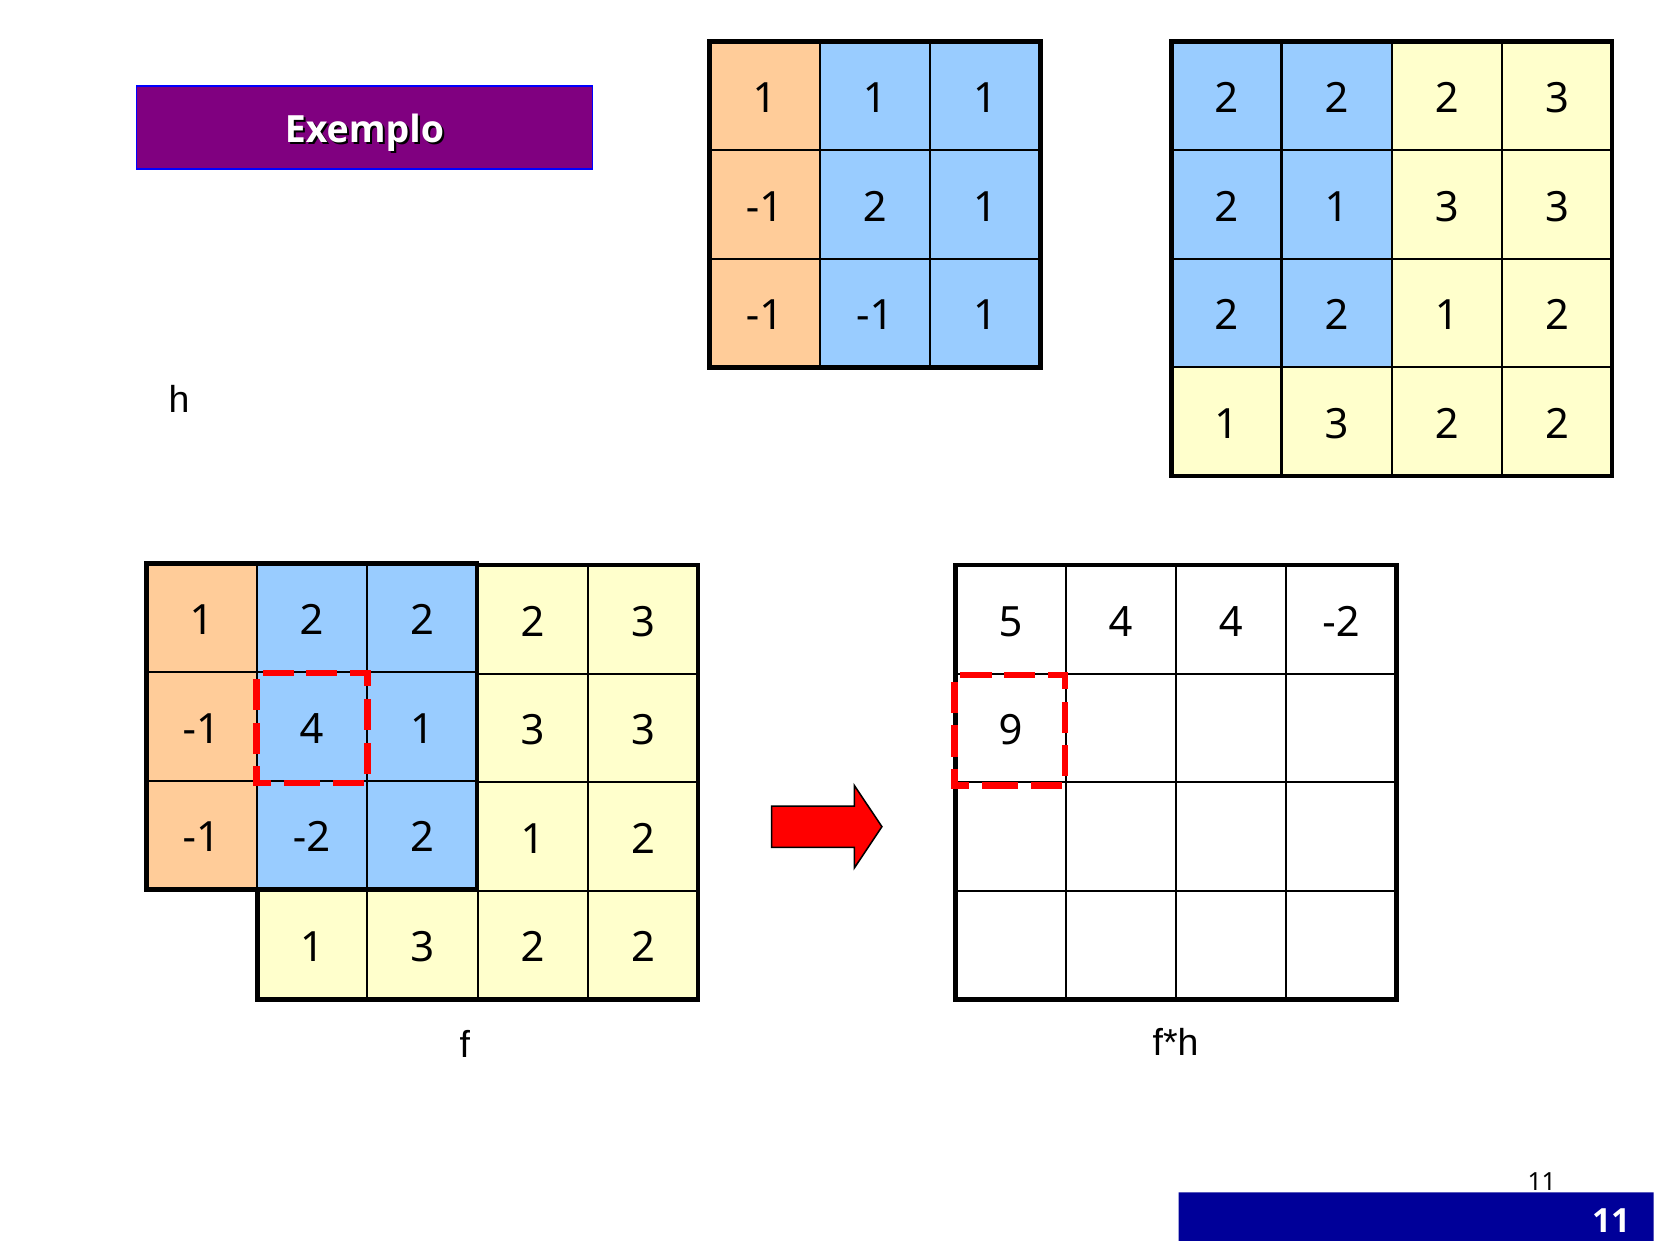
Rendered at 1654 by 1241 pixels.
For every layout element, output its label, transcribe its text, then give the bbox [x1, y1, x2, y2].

text_box -2 [258, 782, 366, 887]
text_box 1 [260, 892, 366, 997]
text_box 3 [1283, 368, 1391, 474]
text_box 3 [479, 675, 587, 781]
text_box 1 [931, 151, 1038, 258]
text_box <number> [1334, 1149, 1571, 1216]
text_box 2 [258, 566, 366, 671]
text_box 1 [931, 260, 1038, 365]
text_box 1 [821, 44, 929, 149]
text_box 2 [1174, 44, 1280, 149]
text_box [771, 785, 882, 869]
text_box 3 [1503, 151, 1610, 258]
text_box 2 [1503, 368, 1610, 474]
text_box Exemplo [136, 86, 593, 169]
text_box 2 [479, 567, 587, 673]
text_box 1 [368, 673, 475, 780]
text_box 3 [589, 567, 696, 673]
text_box 2 [1174, 151, 1280, 258]
text_box -1 [149, 673, 256, 780]
text_box 2 [1393, 44, 1501, 149]
text_box 2 [368, 782, 475, 887]
text_box 3 [1503, 44, 1610, 149]
text_box 1 [479, 783, 587, 890]
text_box 2 [589, 892, 696, 997]
text_box 1 [1283, 151, 1391, 258]
text_box 3 [589, 675, 696, 781]
text_box 1 [712, 44, 819, 149]
text_box 3 [1393, 151, 1501, 258]
text_box 2 [1174, 260, 1280, 366]
text_box 2 [1283, 260, 1391, 366]
text_box h [153, 367, 205, 428]
text_box -1 [712, 151, 819, 258]
text_box -2 [1287, 567, 1394, 673]
text_box 9 [958, 675, 1065, 781]
text_box -1 [149, 782, 256, 887]
text_box 2 [1283, 44, 1391, 149]
text_box 1 [1174, 368, 1280, 474]
text_box 4 [258, 673, 366, 780]
text_box f*h [1137, 1010, 1214, 1071]
text_box 2 [368, 566, 475, 671]
text_box -1 [712, 260, 819, 365]
text_box 5 [958, 567, 1065, 673]
text_box 2 [821, 151, 929, 258]
text_box 2 [589, 783, 696, 890]
text_box 1 [149, 566, 256, 671]
text_box 4 [1177, 567, 1285, 673]
text_box 3 [368, 892, 477, 997]
text_box 1 [1393, 260, 1501, 366]
text_box -1 [821, 260, 929, 365]
text_box 2 [479, 892, 587, 997]
text_box 1 [931, 44, 1038, 149]
text_box 2 [1503, 260, 1610, 366]
text_box 4 [1067, 567, 1175, 673]
text_box 2 [1393, 368, 1501, 474]
text_box f [444, 1012, 486, 1073]
